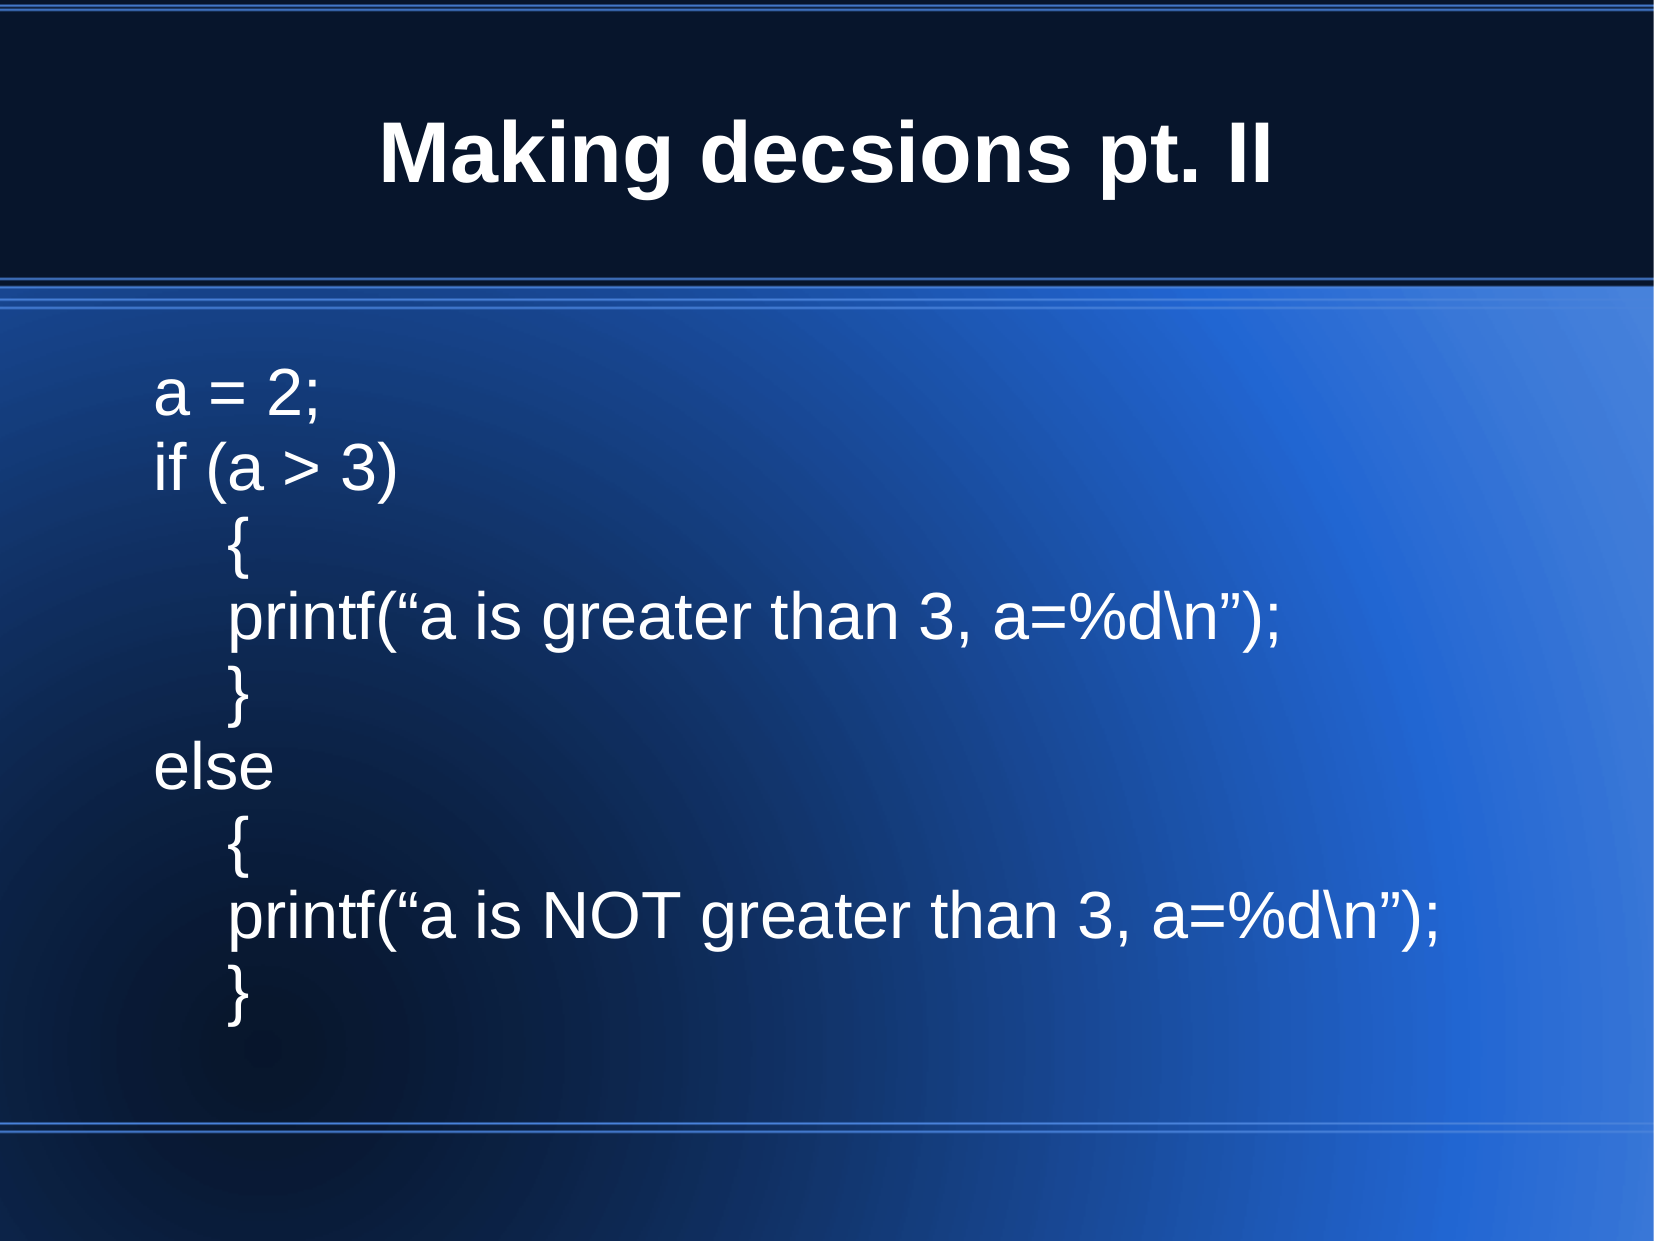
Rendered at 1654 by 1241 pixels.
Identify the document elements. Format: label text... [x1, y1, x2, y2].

list a = 2; if (a > 3) { printf(“a is greater than 3, a=%d\n”); } else { printf(“a is NOT greater than 3, a=%d\n”); } [82, 355, 1571, 1058]
title Making decsions pt. II [82, 49, 1571, 257]
picture [0, 0, 1654, 1241]
